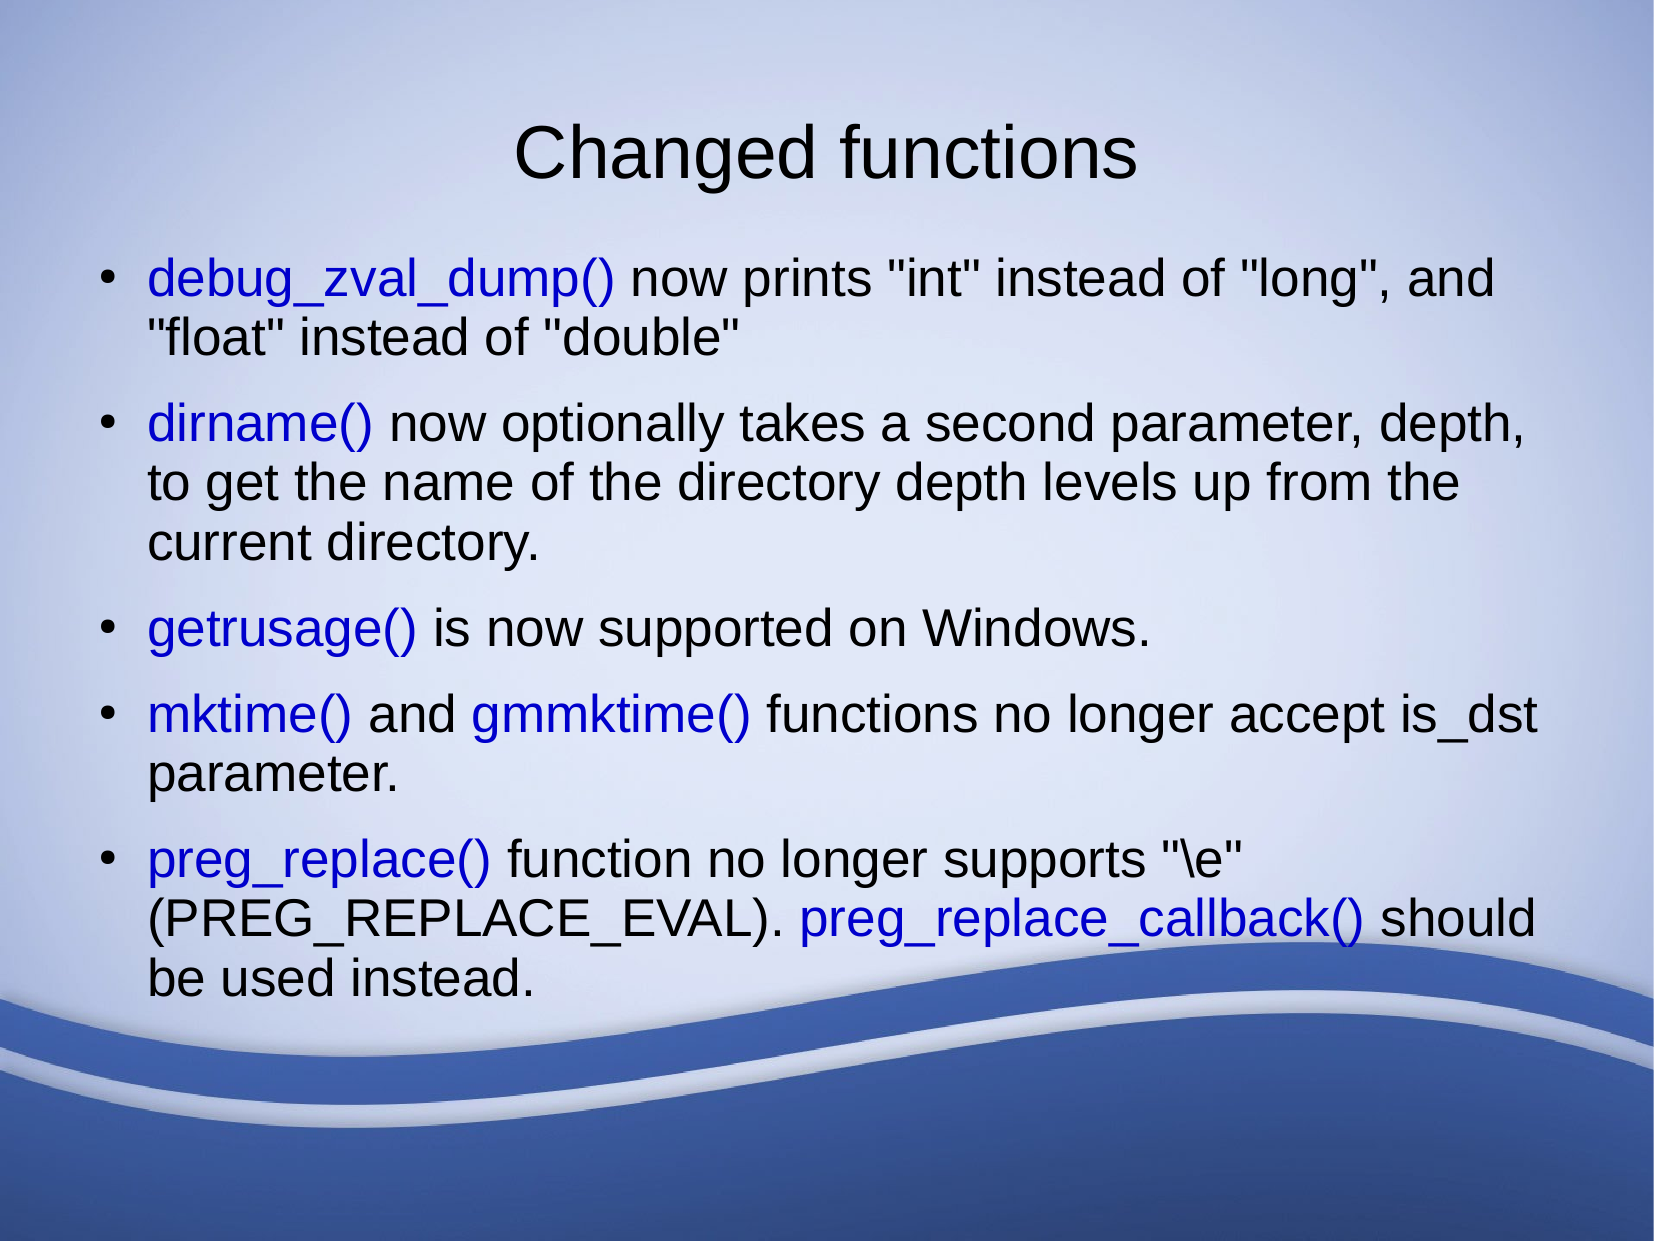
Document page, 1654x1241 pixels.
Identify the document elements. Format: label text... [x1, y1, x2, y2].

list debug_zval_dump() now prints "int" instead of "long", and "float" instead of "double" dirname() now optionally takes a second parameter, depth, to get the name of the directory depth levels up from the current directory. getrusage() is now supported on Windows. mktime() and gmmktime() functions no longer accept is_dst parameter. preg_replace() function no longer supports "\e" (PREG_REPLACE_EVAL). preg_replace_callback() should be used instead. [82, 248, 1571, 1010]
picture [0, 0, 1654, 1241]
title Changed functions [82, 49, 1571, 248]
